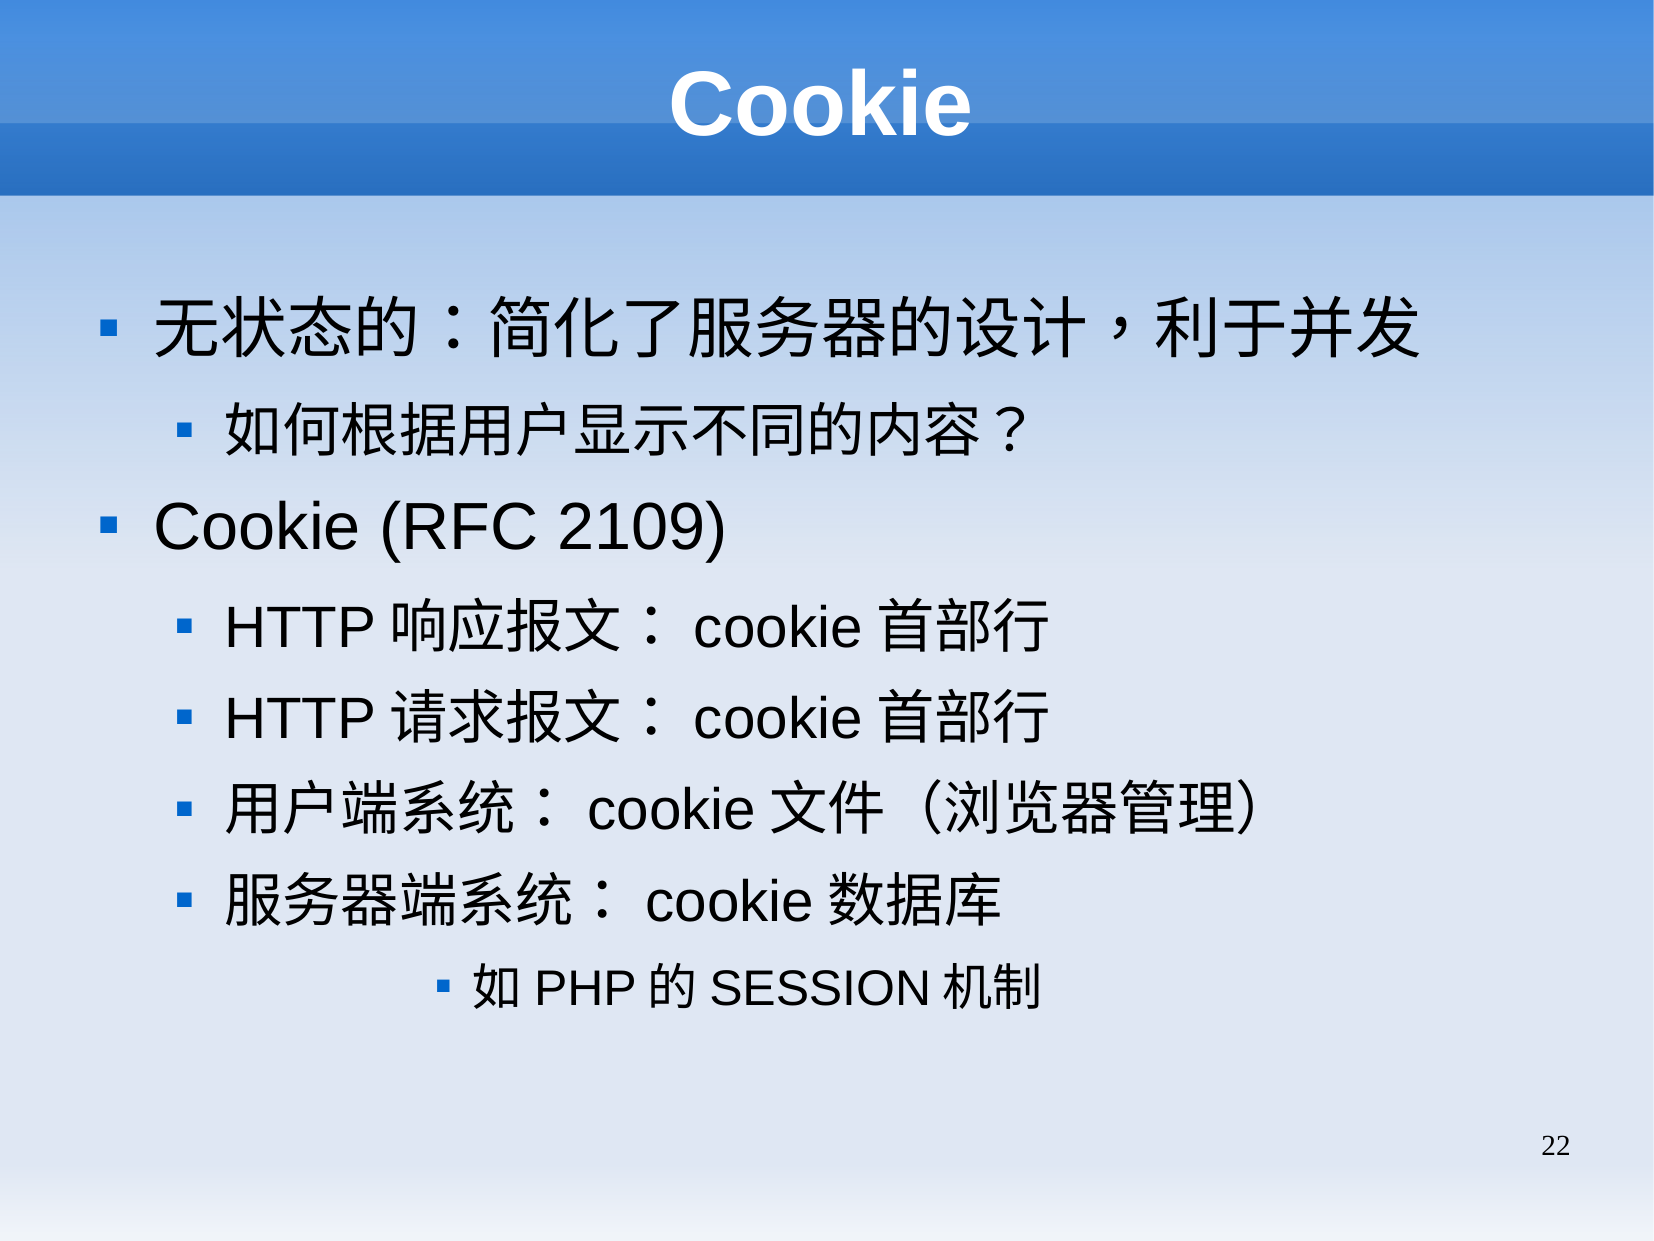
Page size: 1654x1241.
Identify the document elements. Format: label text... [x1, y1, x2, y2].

list 无状态的：简化了服务器的设计，利于并发 如何根据用户显示不同的内容？ Cookie (RFC 2109) HTTP响应报文：cookie首部行 HTTP请求报文：cookie首部行 用户端系统：cookie文件（浏览器管理） 服务器端系统：cookie数据库 如PHP的SESSION机制 [82, 290, 1571, 1109]
picture [0, 0, 1654, 1241]
title Cookie [76, 0, 1565, 208]
